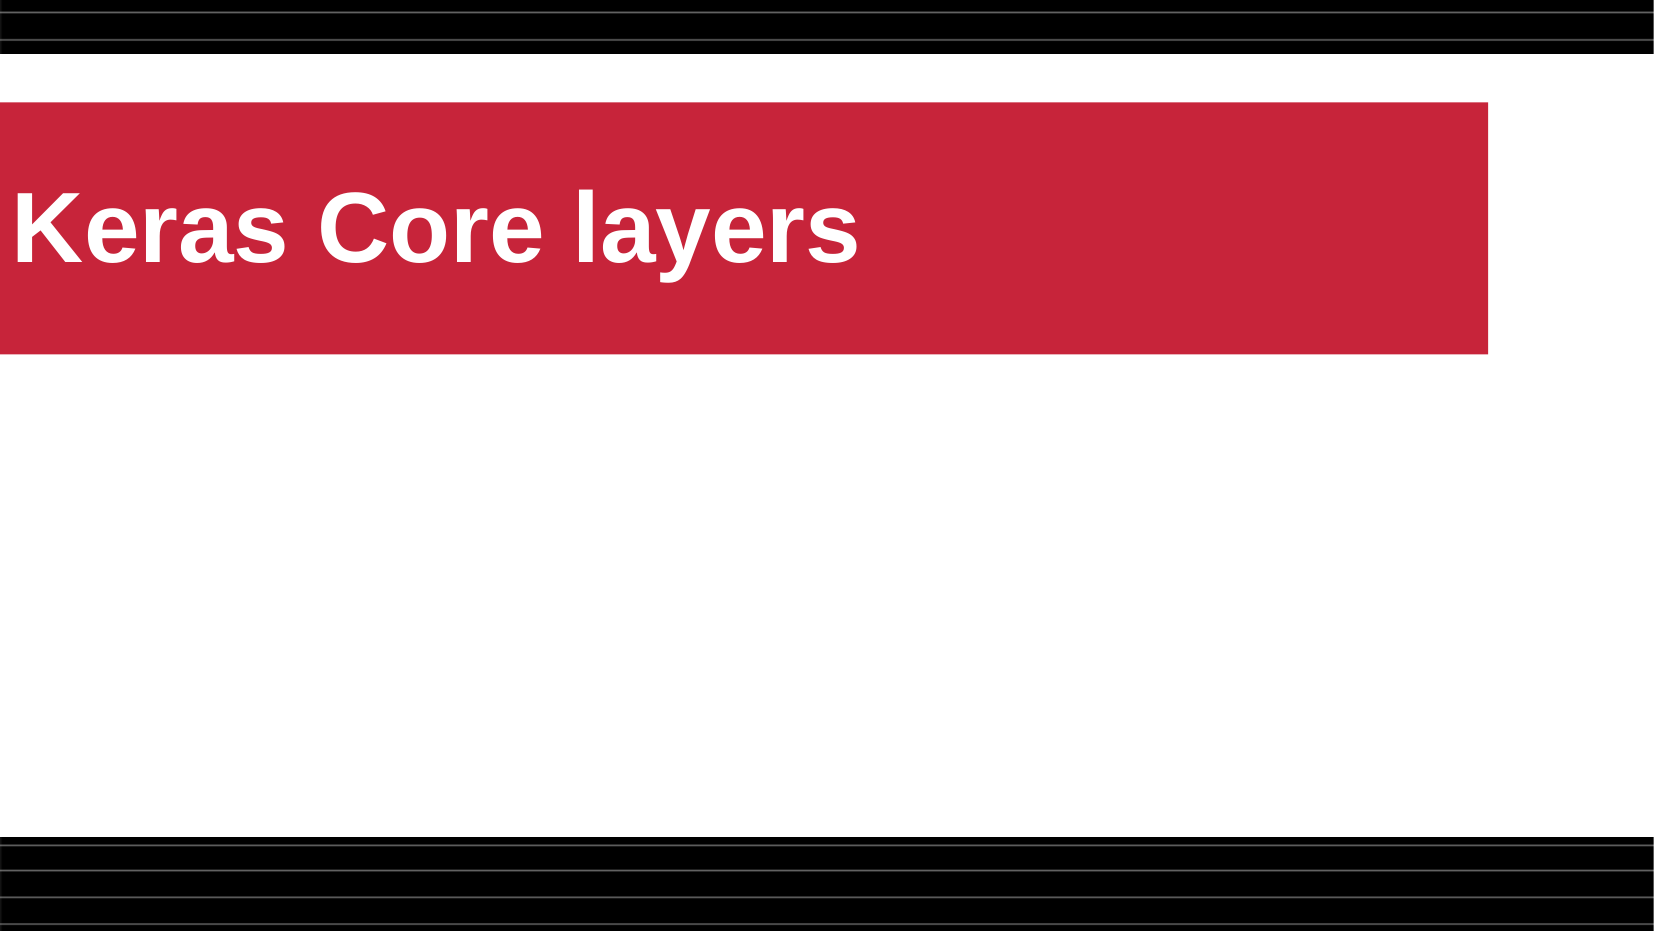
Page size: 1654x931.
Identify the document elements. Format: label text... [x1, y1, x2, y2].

picture [0, 837, 1654, 931]
picture [0, 0, 1654, 54]
title Keras Core layers [0, 102, 1489, 355]
